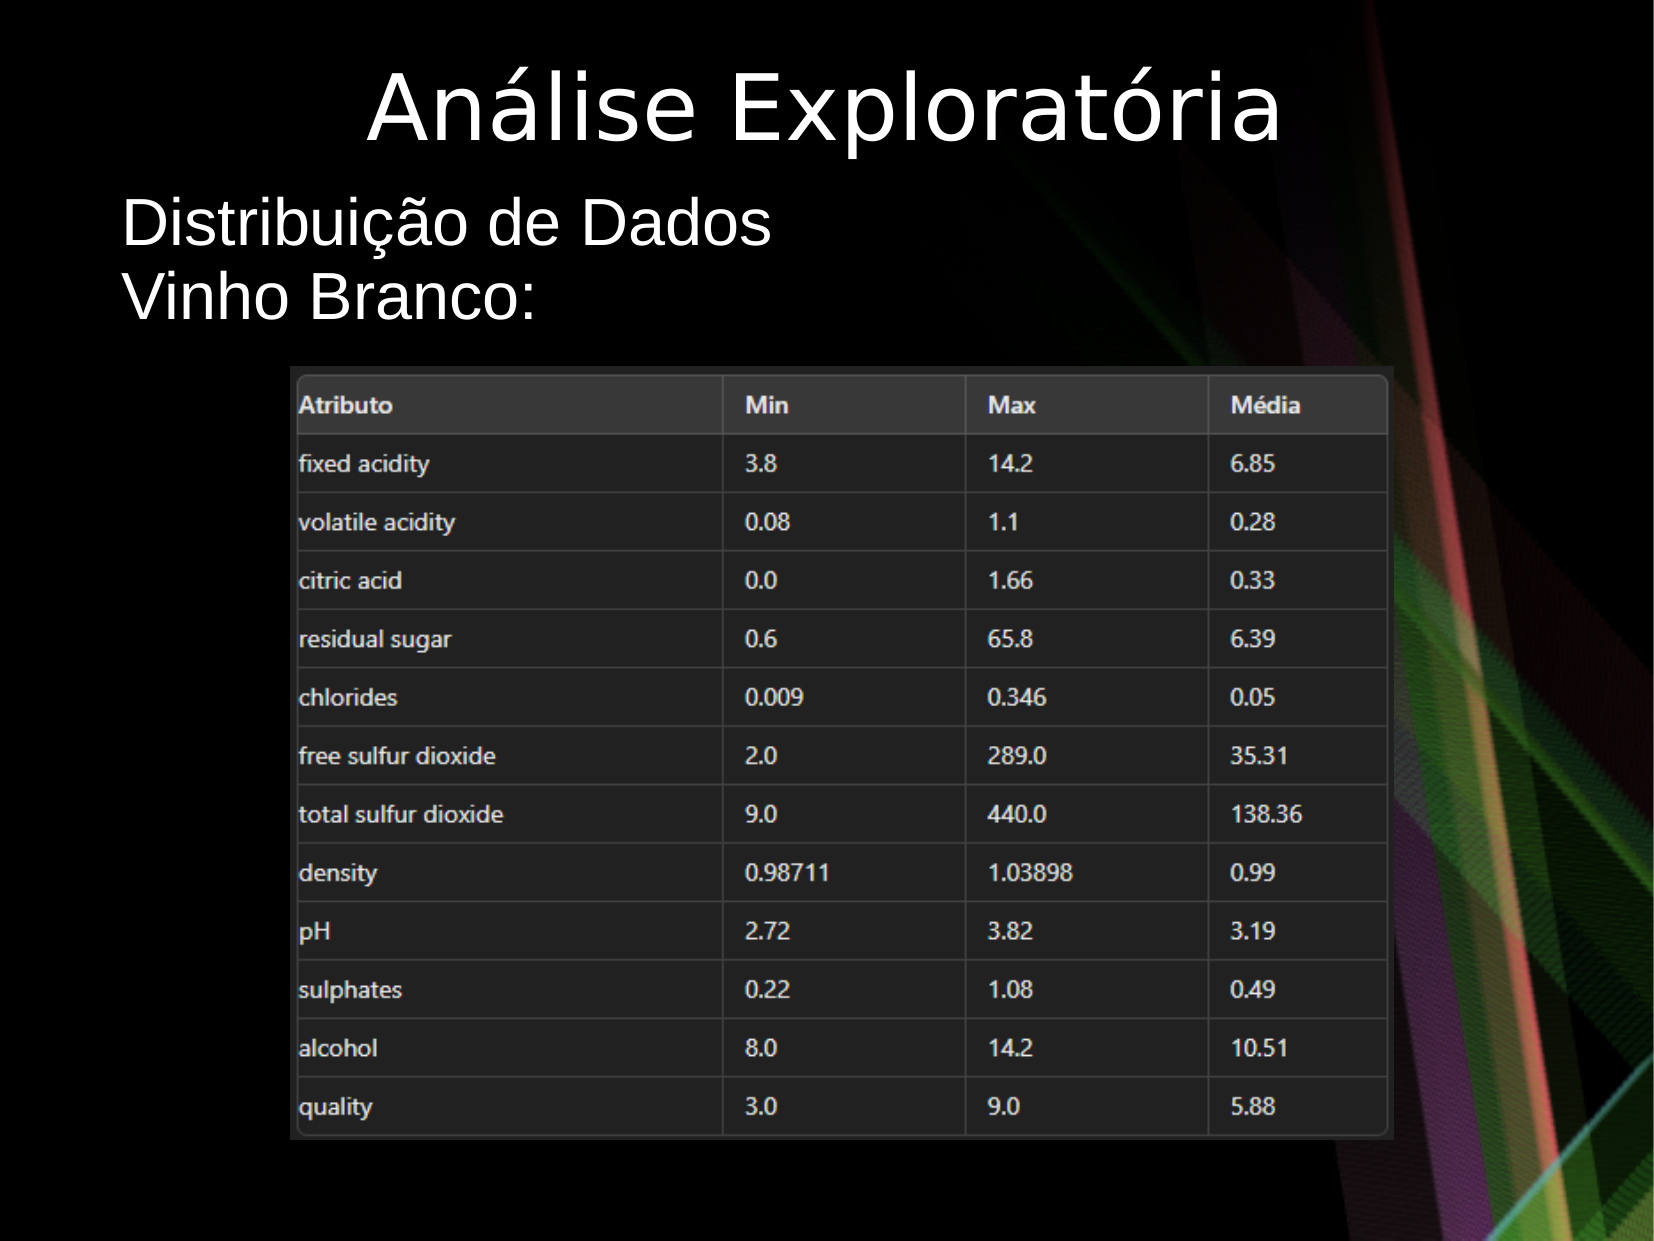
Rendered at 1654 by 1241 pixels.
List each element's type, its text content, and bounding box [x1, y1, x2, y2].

text_box Distribuição de Dados Vinho Branco: [82, 177, 1583, 993]
picture [0, 0, 1654, 1241]
title Análise Exploratória [82, 5, 1571, 177]
